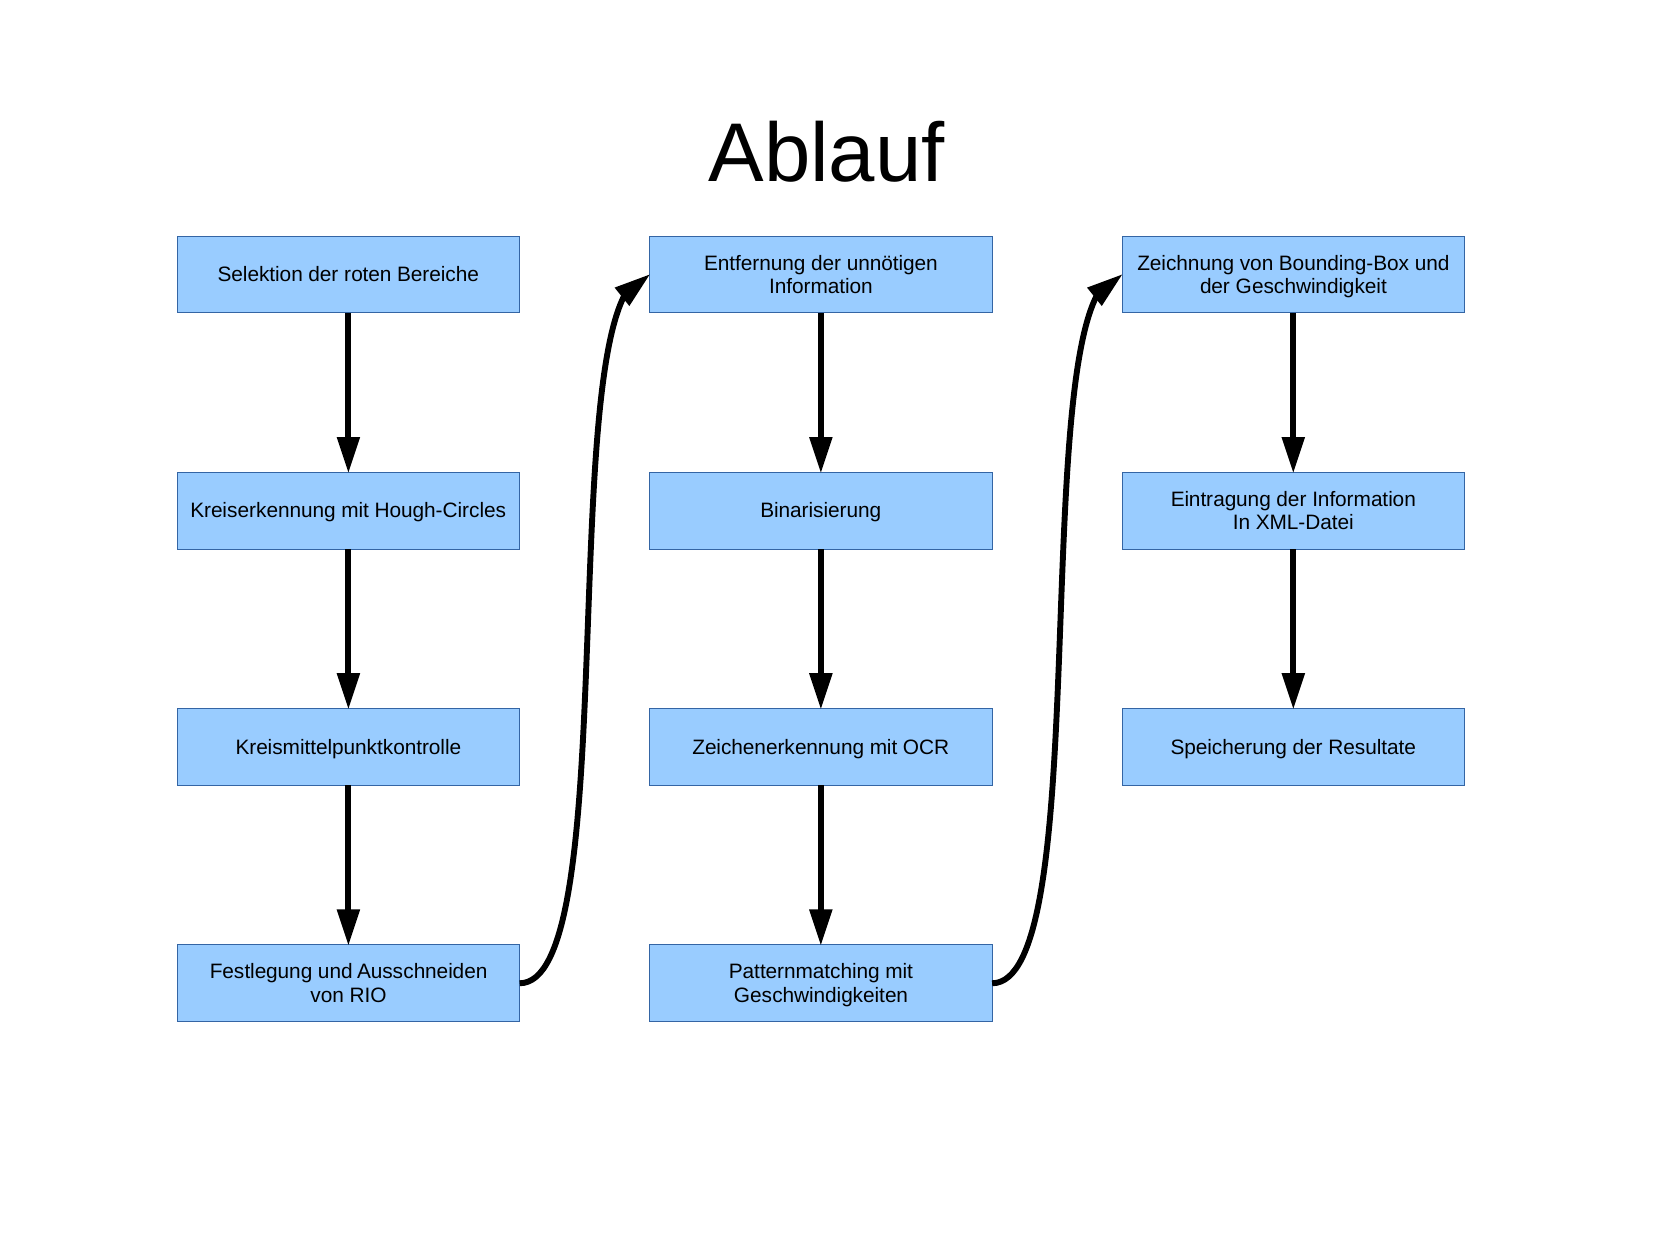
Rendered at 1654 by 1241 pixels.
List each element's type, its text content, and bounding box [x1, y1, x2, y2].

text_box Festlegung und Ausschneiden von RIO [177, 944, 520, 1022]
text_box Kreiserkennung mit Hough-Circles [177, 472, 520, 550]
text_box Selektion der roten Bereiche [177, 236, 520, 313]
text_box Speicherung der Resultate [1122, 708, 1465, 786]
text_box Zeichnung von Bounding-Box und der Geschwindigkeit [1122, 236, 1465, 313]
text_box Kreismittelpunktkontrolle [177, 708, 520, 786]
text_box Binarisierung [649, 472, 993, 550]
title Ablauf [82, 49, 1571, 257]
text_box Patternmatching mit Geschwindigkeiten [649, 944, 993, 1022]
text_box Entfernung der unnötigen Information [649, 236, 993, 313]
text_box Eintragung der Information In XML-Datei [1122, 472, 1465, 550]
text_box Zeichenerkennung mit OCR [649, 708, 993, 786]
